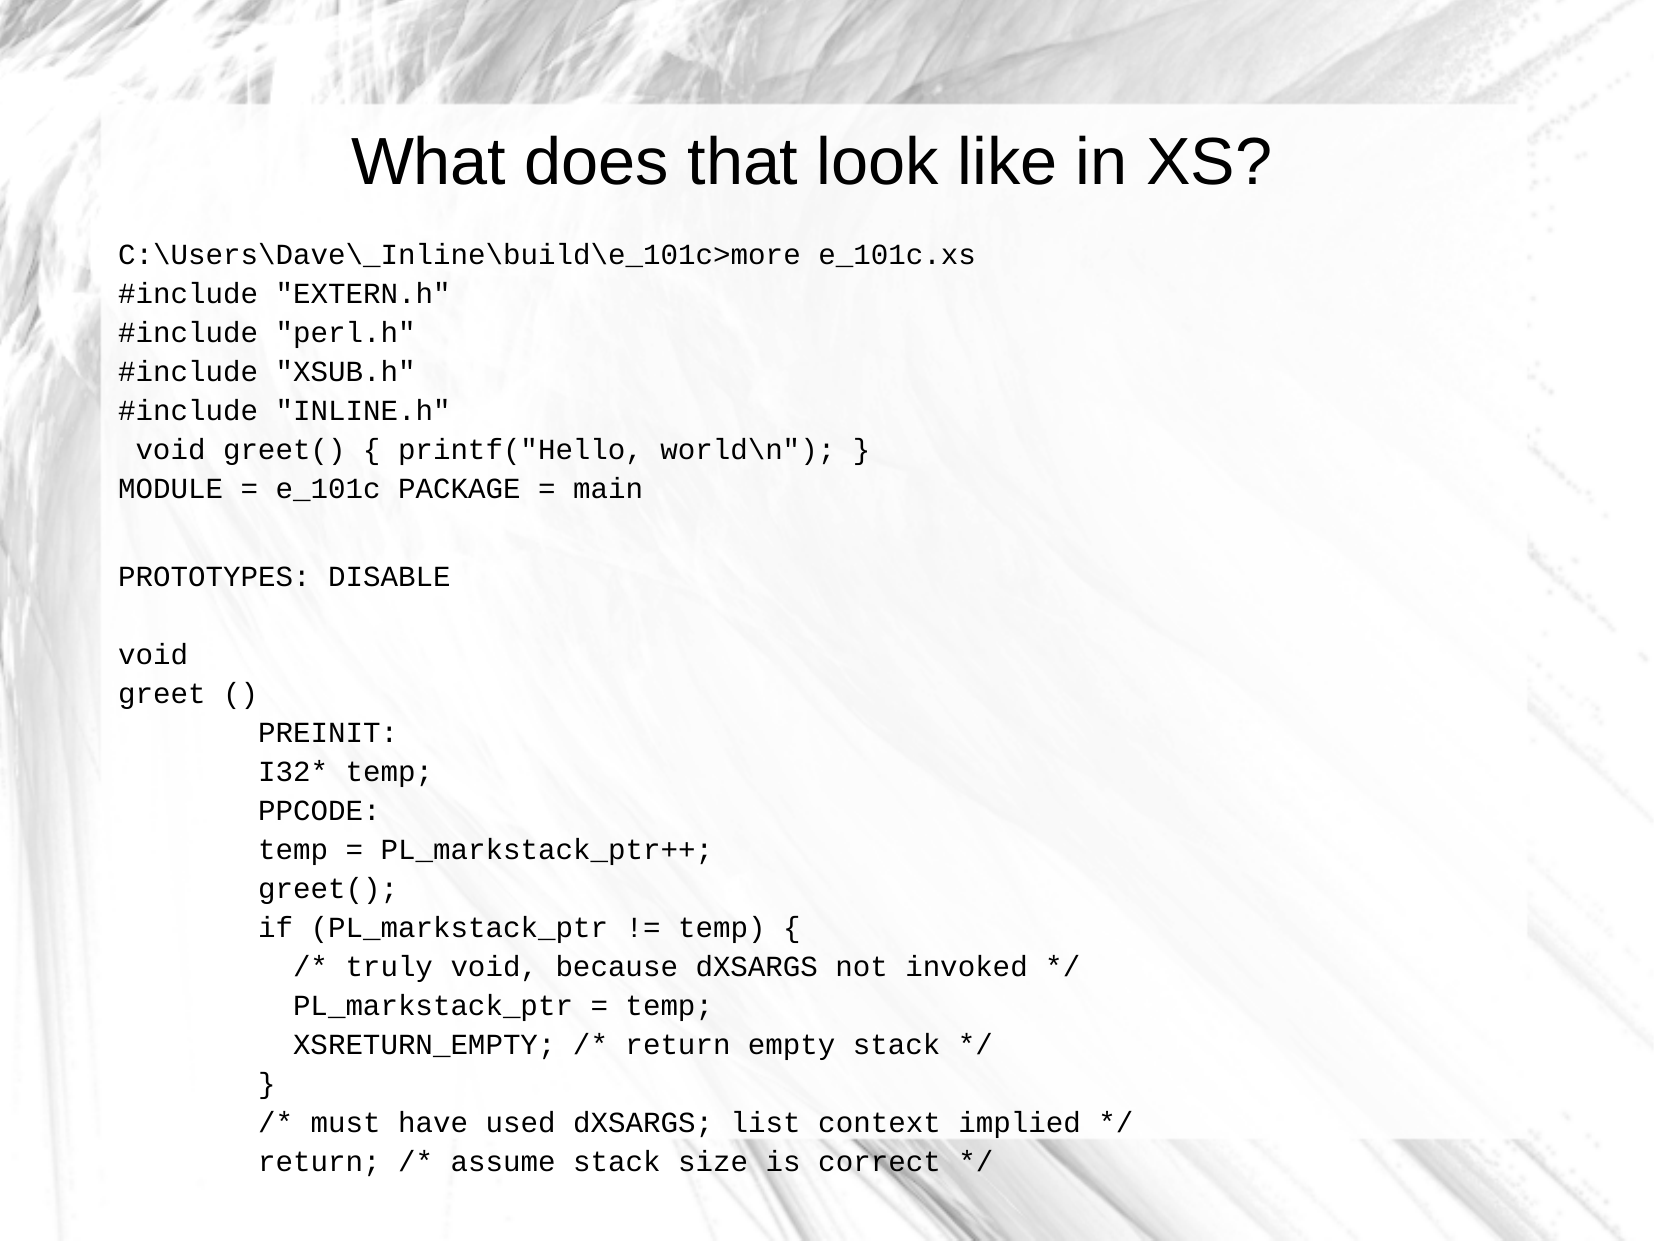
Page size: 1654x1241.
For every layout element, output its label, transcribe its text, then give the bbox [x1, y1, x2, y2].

list C:\Users\Dave\_Inline\build\e_101c>more e_101c.xs #include "EXTERN.h" #include "perl.h" #include "XSUB.h" #include "INLINE.h" void greet() { printf("Hello, world\n"); } MODULE = e_101c PACKAGE = main PROTOTYPES: DISABLE void greet () PREINIT: I32* temp; PPCODE: temp = PL_markstack_ptr++; greet(); if (PL_markstack_ptr != temp) { /* truly void, because dXSARGS not invoked */ PL_markstack_ptr = temp; XSRETURN_EMPTY; /* return empty stack */ } /* must have used dXSARGS; list context implied */ return; /* assume stack size is correct */ [118, 240, 1571, 1212]
title What does that look like in XS? [118, 112, 1506, 211]
picture [0, 0, 1654, 1241]
